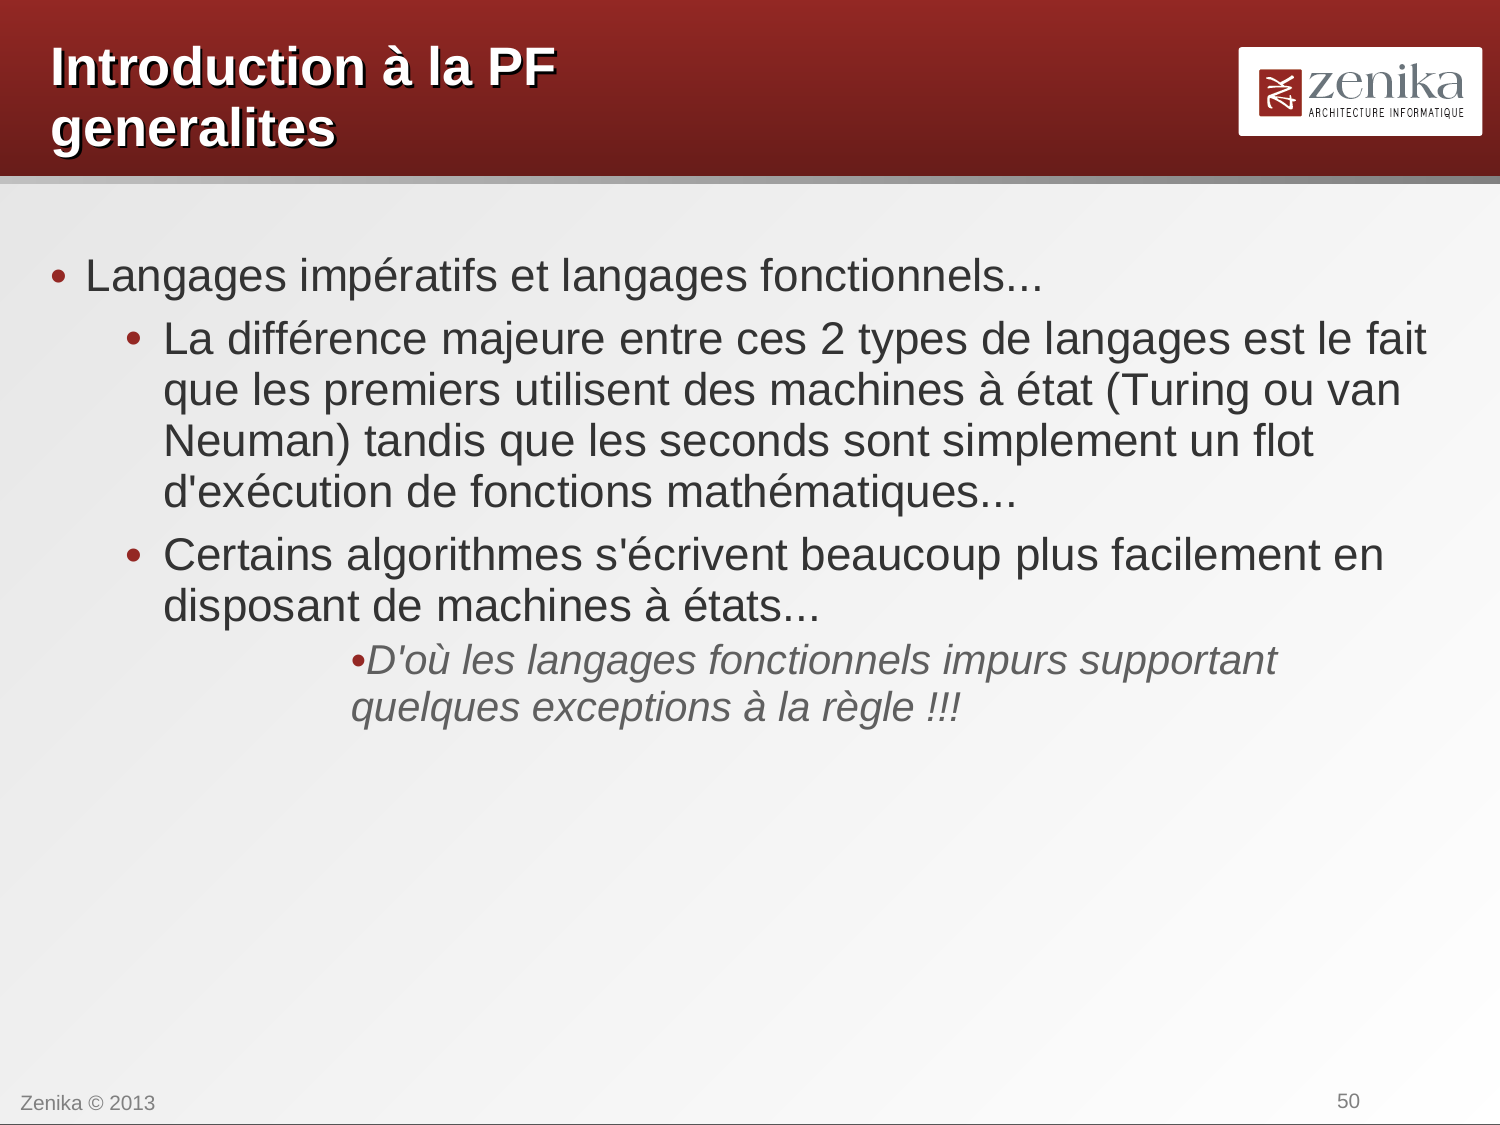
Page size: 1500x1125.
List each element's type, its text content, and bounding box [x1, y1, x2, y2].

list Langages impératifs et langages fonctionnels... La différence majeure entre ces 2 types de langages est le fait que les premiers utilisent des machines à état (Turing ou van Neuman) tandis que les seconds sont simplement un flot d'exécution de fonctions mathématiques... Certains algorithmes s'écrivent beaucoup plus facilement en disposant de machines à états... D'où les langages fonctionnels impurs supportant quelques exceptions à la règle !!! [50, 249, 1435, 1079]
title Introduction à la PF generalites [50, 15, 1206, 180]
picture [1257, 58, 1464, 125]
